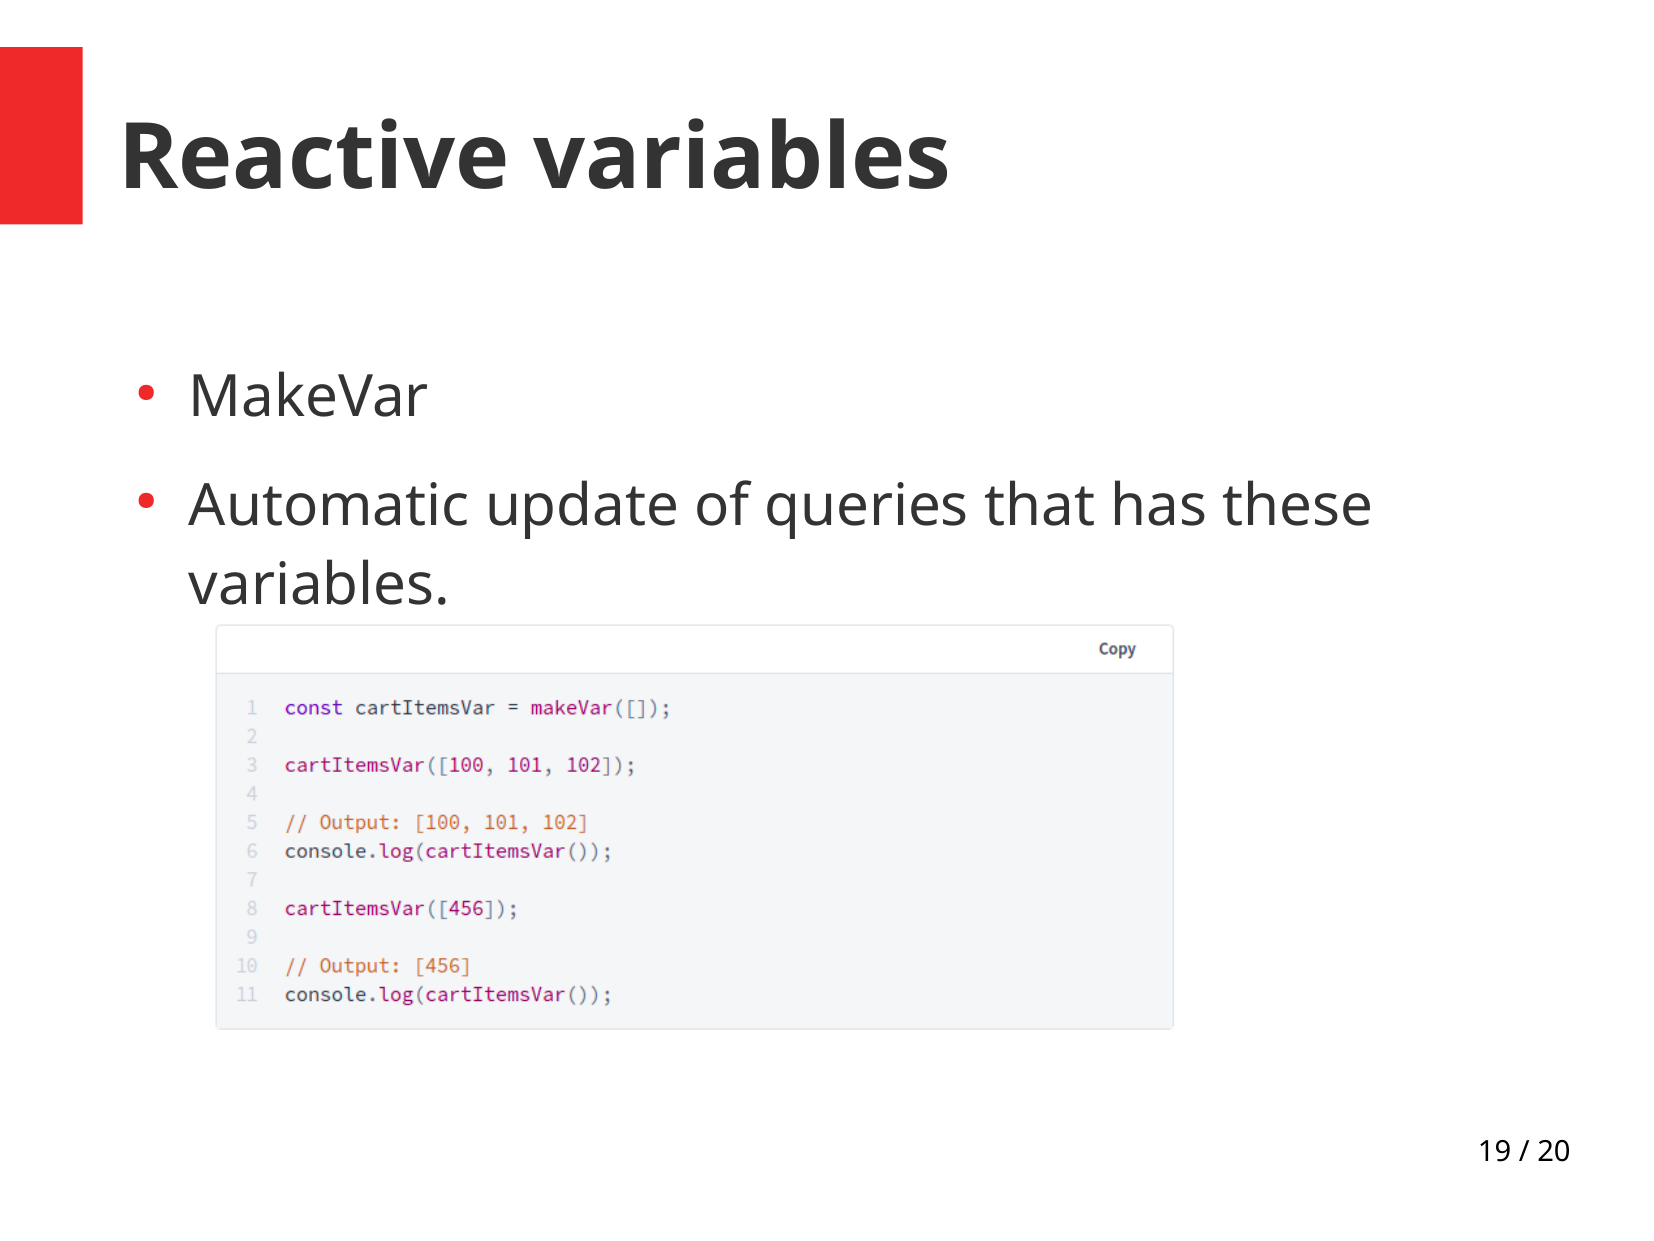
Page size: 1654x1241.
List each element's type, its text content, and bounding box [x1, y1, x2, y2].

list MakeVar Automatic update of queries that has these variables. [118, 354, 1536, 698]
picture [200, 609, 1195, 1074]
title Reactive variables [118, 49, 1571, 257]
